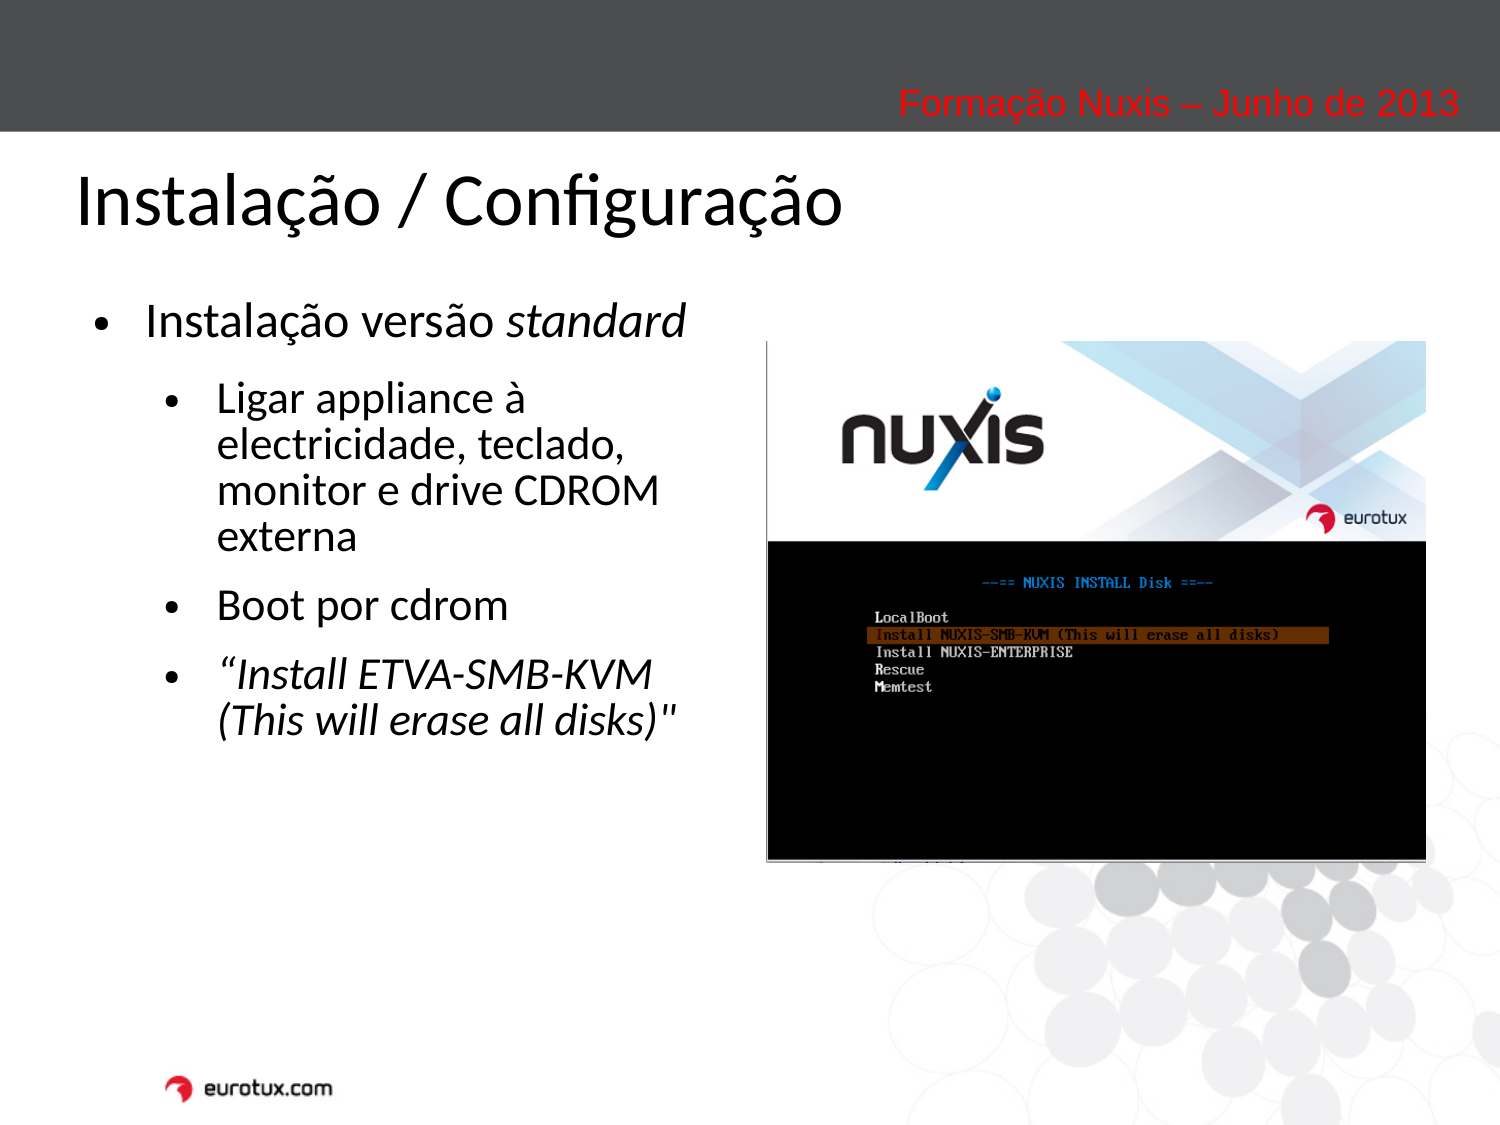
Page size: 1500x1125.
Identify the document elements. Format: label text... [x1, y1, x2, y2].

title Instalação / Configuração [75, 119, 1425, 293]
picture [0, 0, 1500, 1125]
list Instalação versão standard Ligar appliance à electricidade, teclado, monitor e drive CDROM externa Boot por cdrom “Install ETVA-SMB-KVM (This will erase all disks)" [75, 299, 734, 1043]
